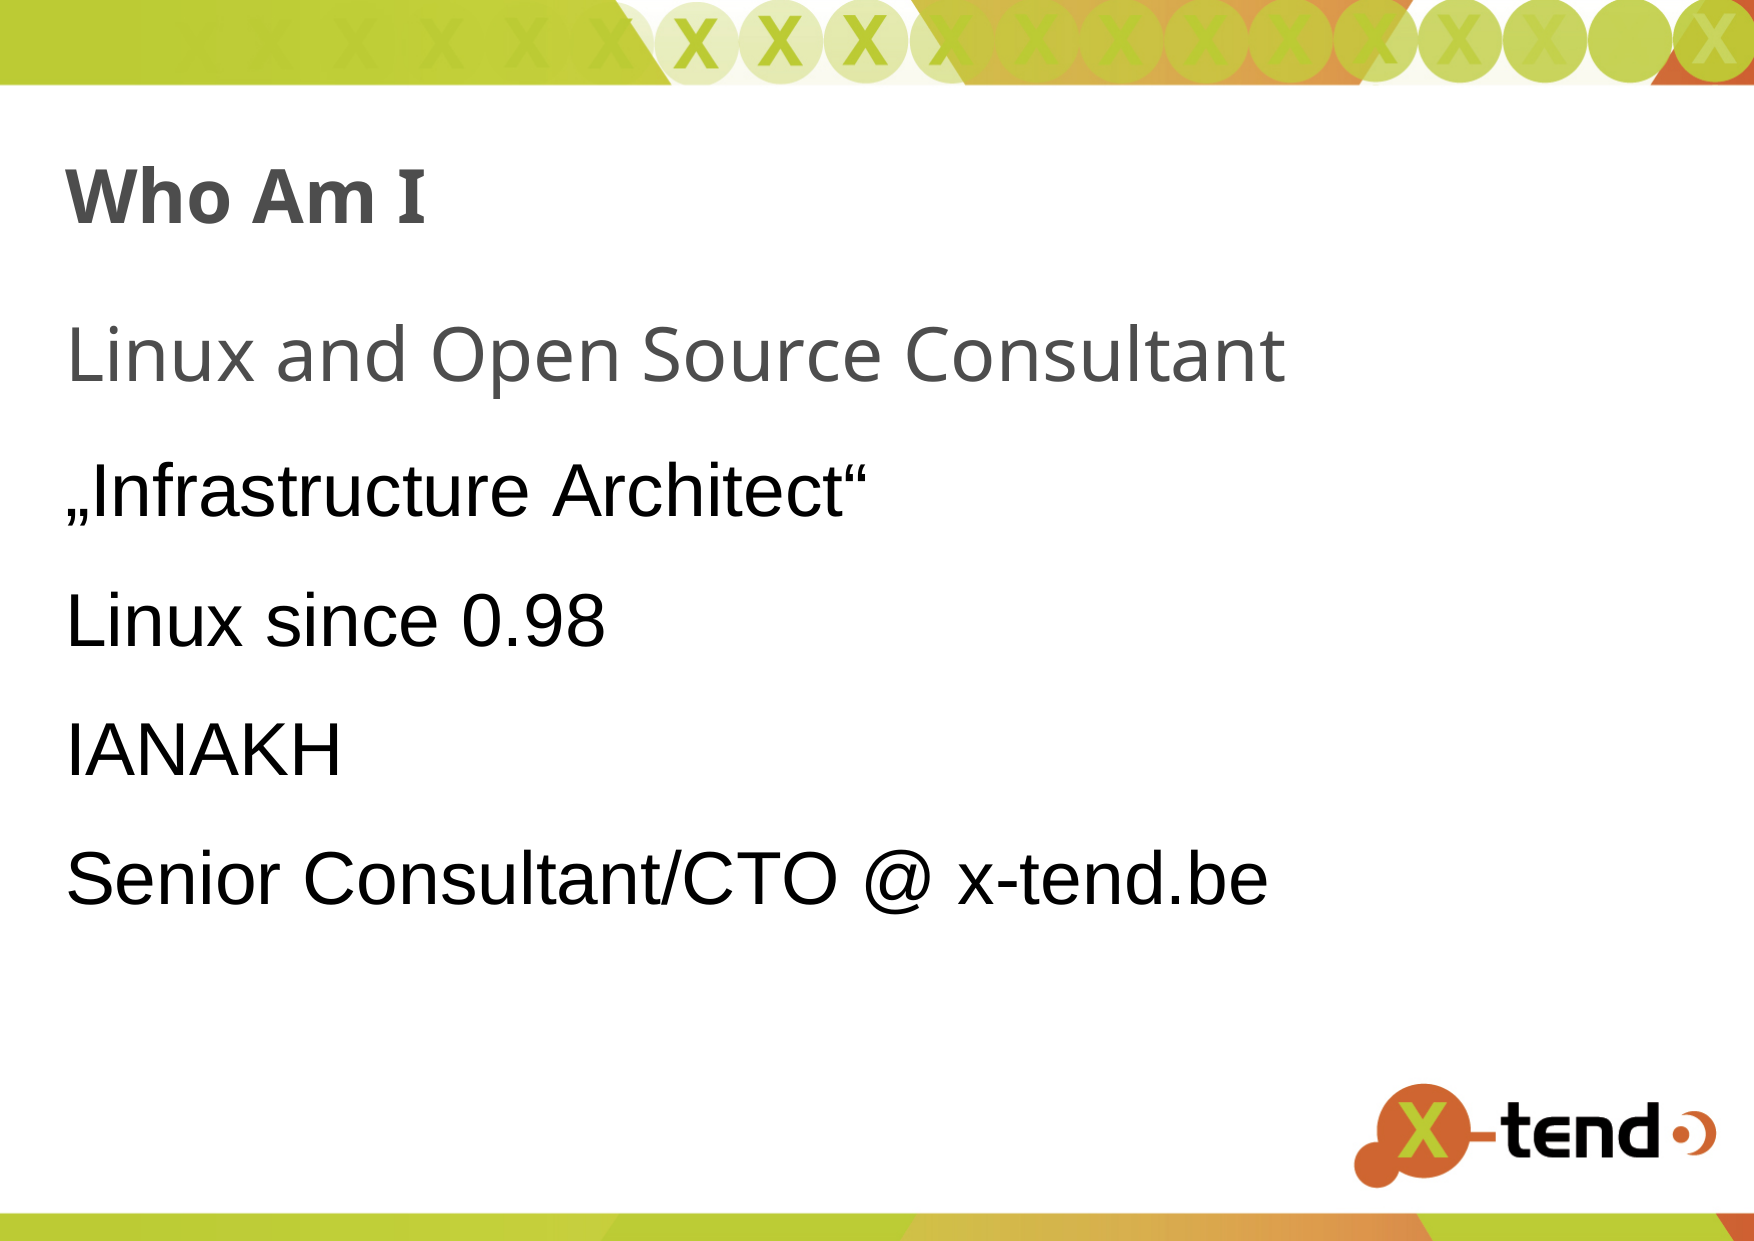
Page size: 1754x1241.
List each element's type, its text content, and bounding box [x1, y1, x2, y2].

picture [0, 0, 1754, 1241]
text_box Who Am I Linux and Open Source Consultant „Infrastructure Architect“ Linux since 0.98 IANAKH Senior Consultant/CTO @ x-tend.be [50, 135, 1429, 1241]
